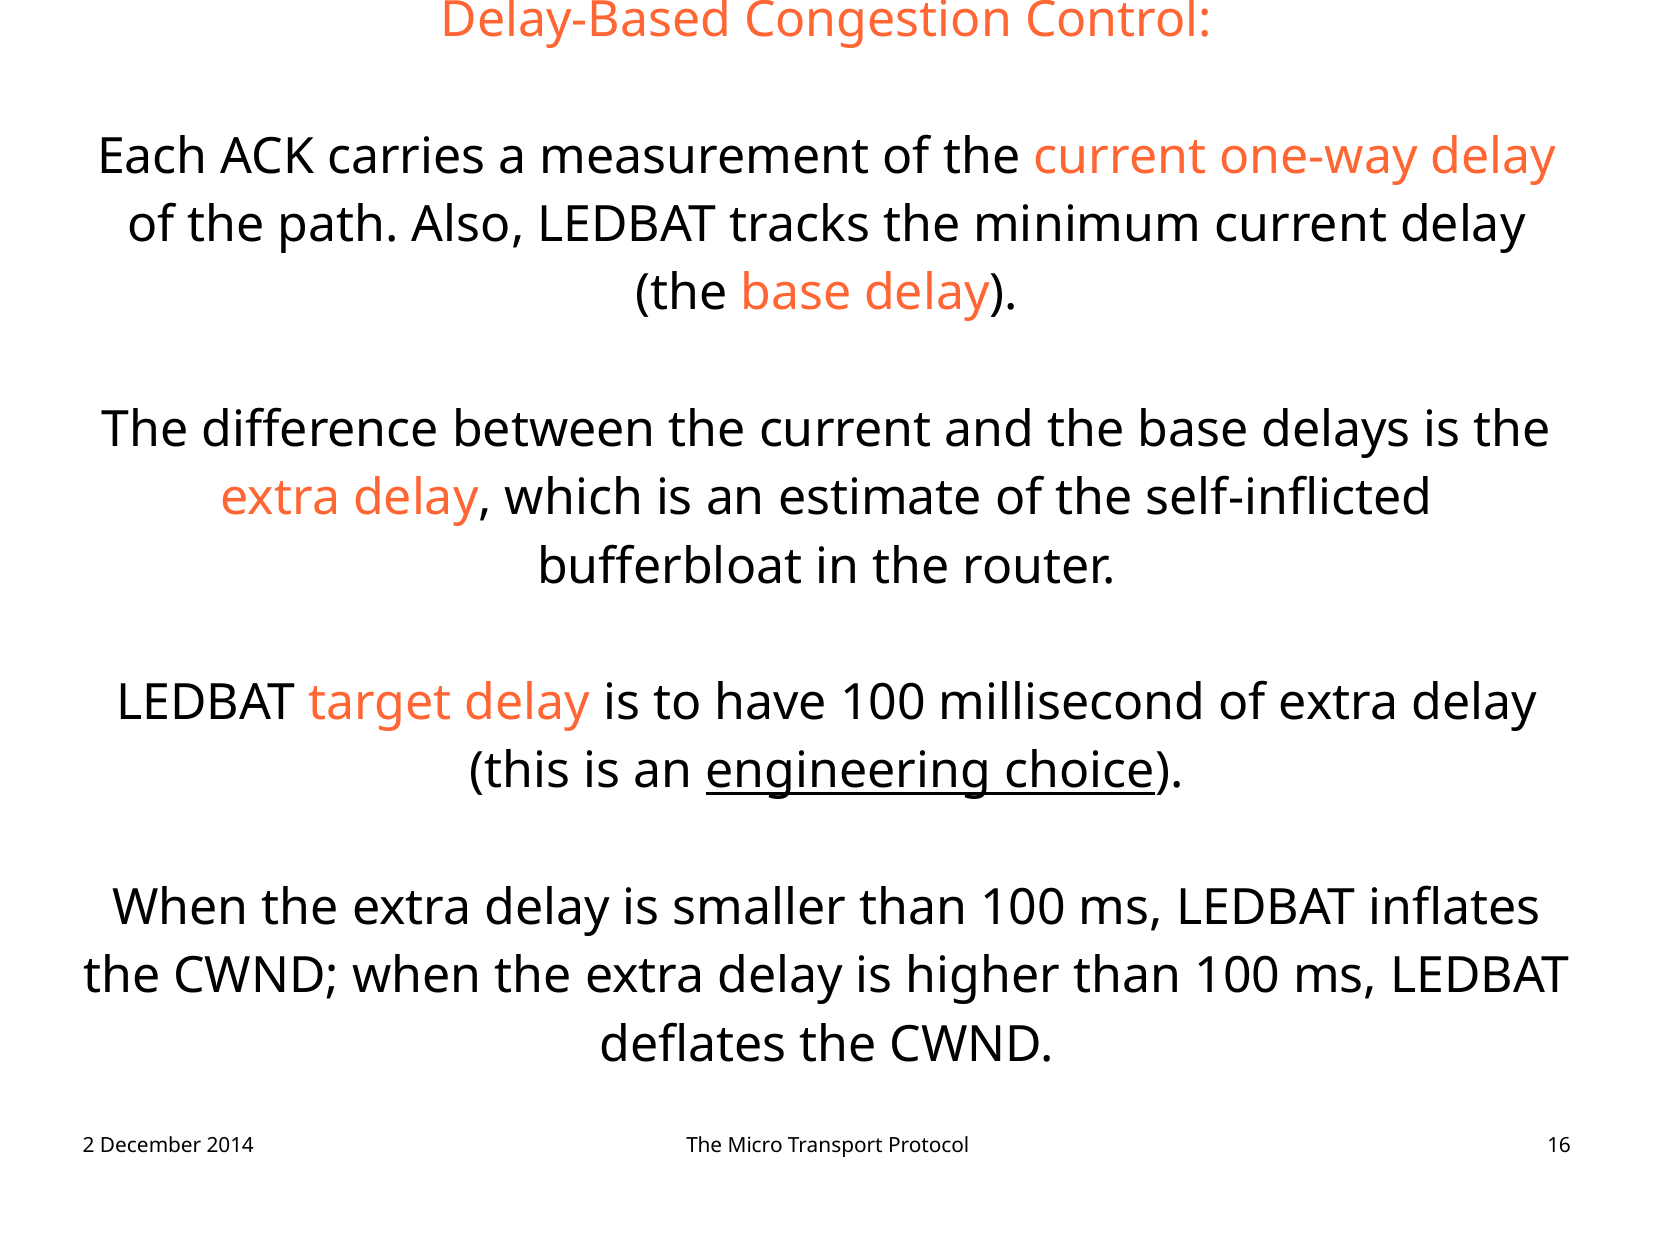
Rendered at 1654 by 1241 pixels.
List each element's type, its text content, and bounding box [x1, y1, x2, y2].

subtitle Delay-Based Congestion Control: Each ACK carries a measurement of the current one-way delay of the path. Also, LEDBAT tracks the minimum current delay (the base delay). The difference between the current and the base delays is the extra delay, which is an estimate of the self-inflicted bufferbloat in the router. LEDBAT target delay is to have 100 millisecond of extra delay (this is an engineering choice). When the extra delay is smaller than 100 ms, LEDBAT inflates the CWND; when the extra delay is higher than 100 ms, LEDBAT deflates the CWND. [82, 23, 1571, 1036]
